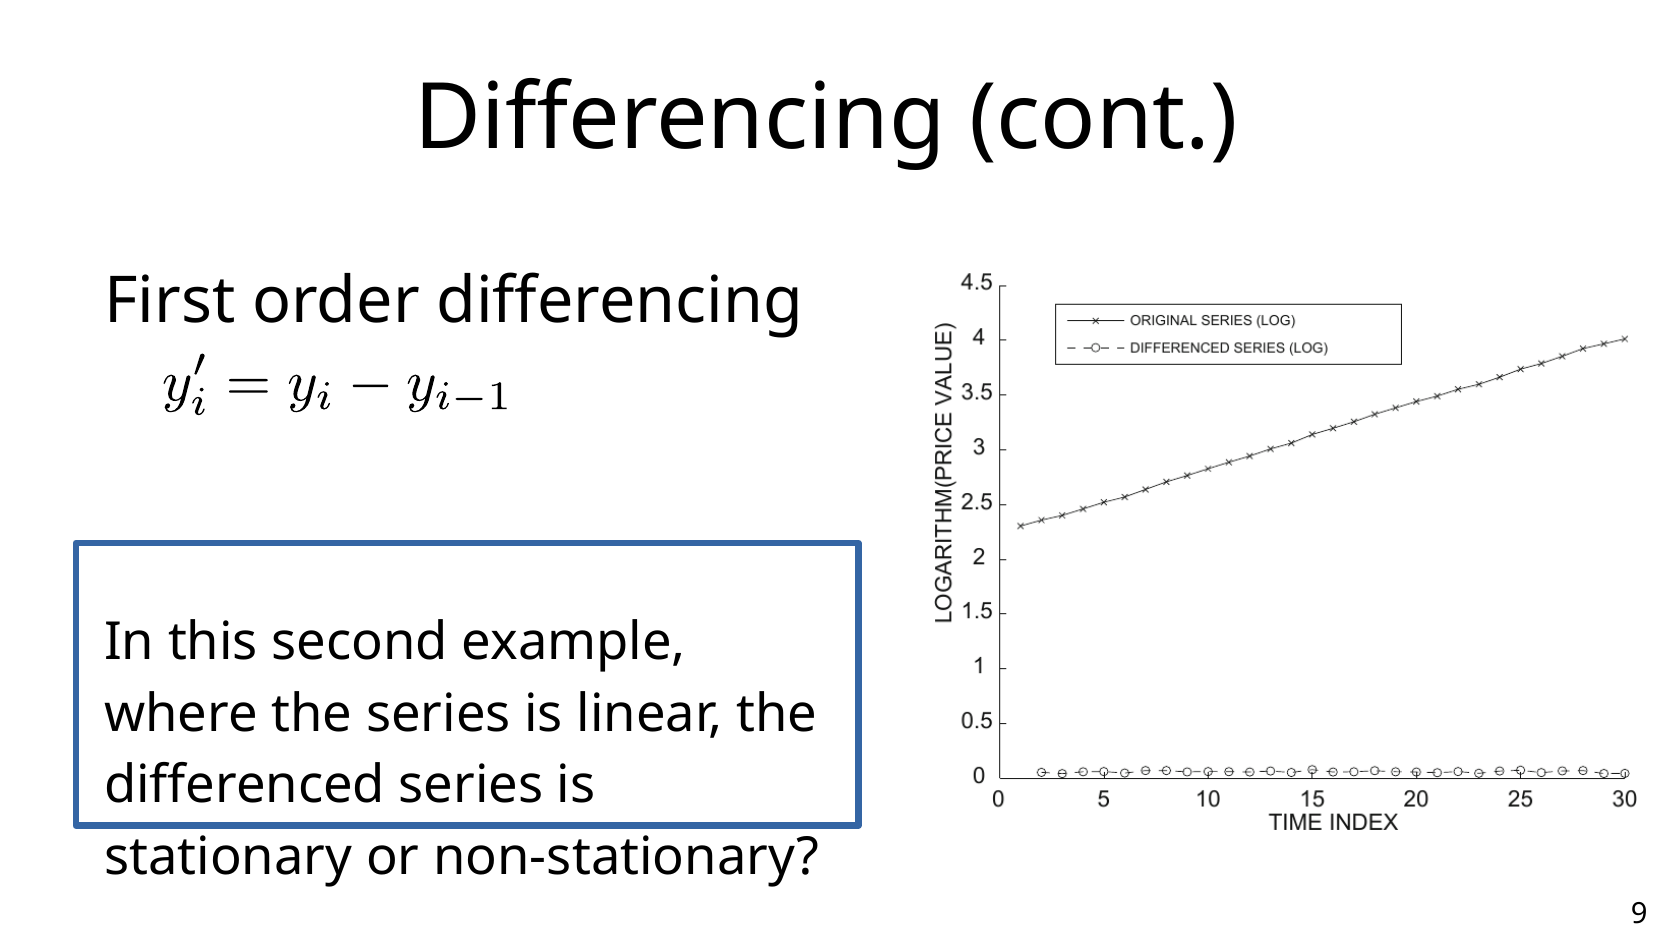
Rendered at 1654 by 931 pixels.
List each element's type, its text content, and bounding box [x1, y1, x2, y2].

list First order differencing In this second example, where the series is linear, the differenced series is stationary or non-stationary? [35, 253, 834, 900]
list First order differencing In this second example, where the series is linear, the differenced series is stationary or non-stationary? [79, 546, 834, 822]
title Differencing (cont.) [82, 1, 1571, 226]
picture [930, 259, 1639, 833]
text_box [161, 353, 511, 416]
